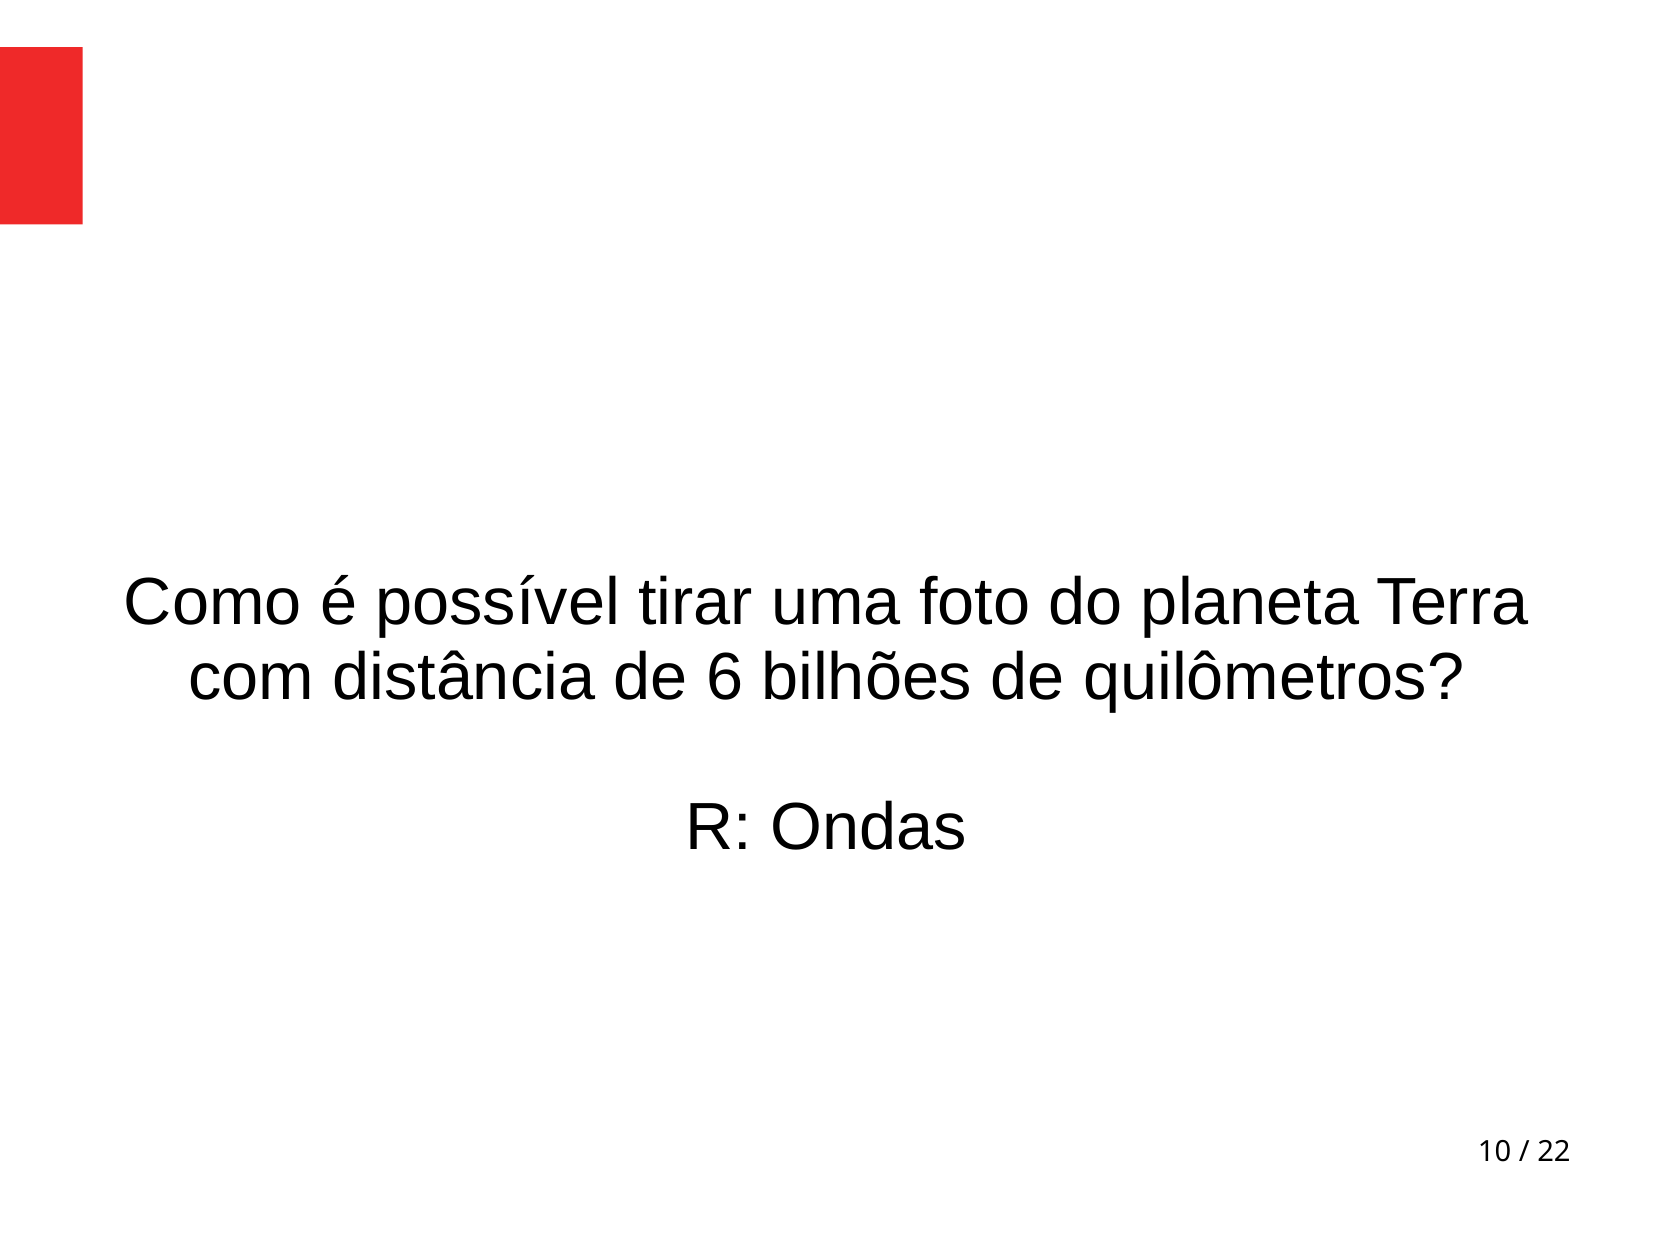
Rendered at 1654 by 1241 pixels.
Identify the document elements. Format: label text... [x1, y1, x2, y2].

subtitle Como é possível tirar uma foto do planeta Terra com distância de 6 bilhões de quilômetros? R: Ondas [118, 354, 1536, 1074]
